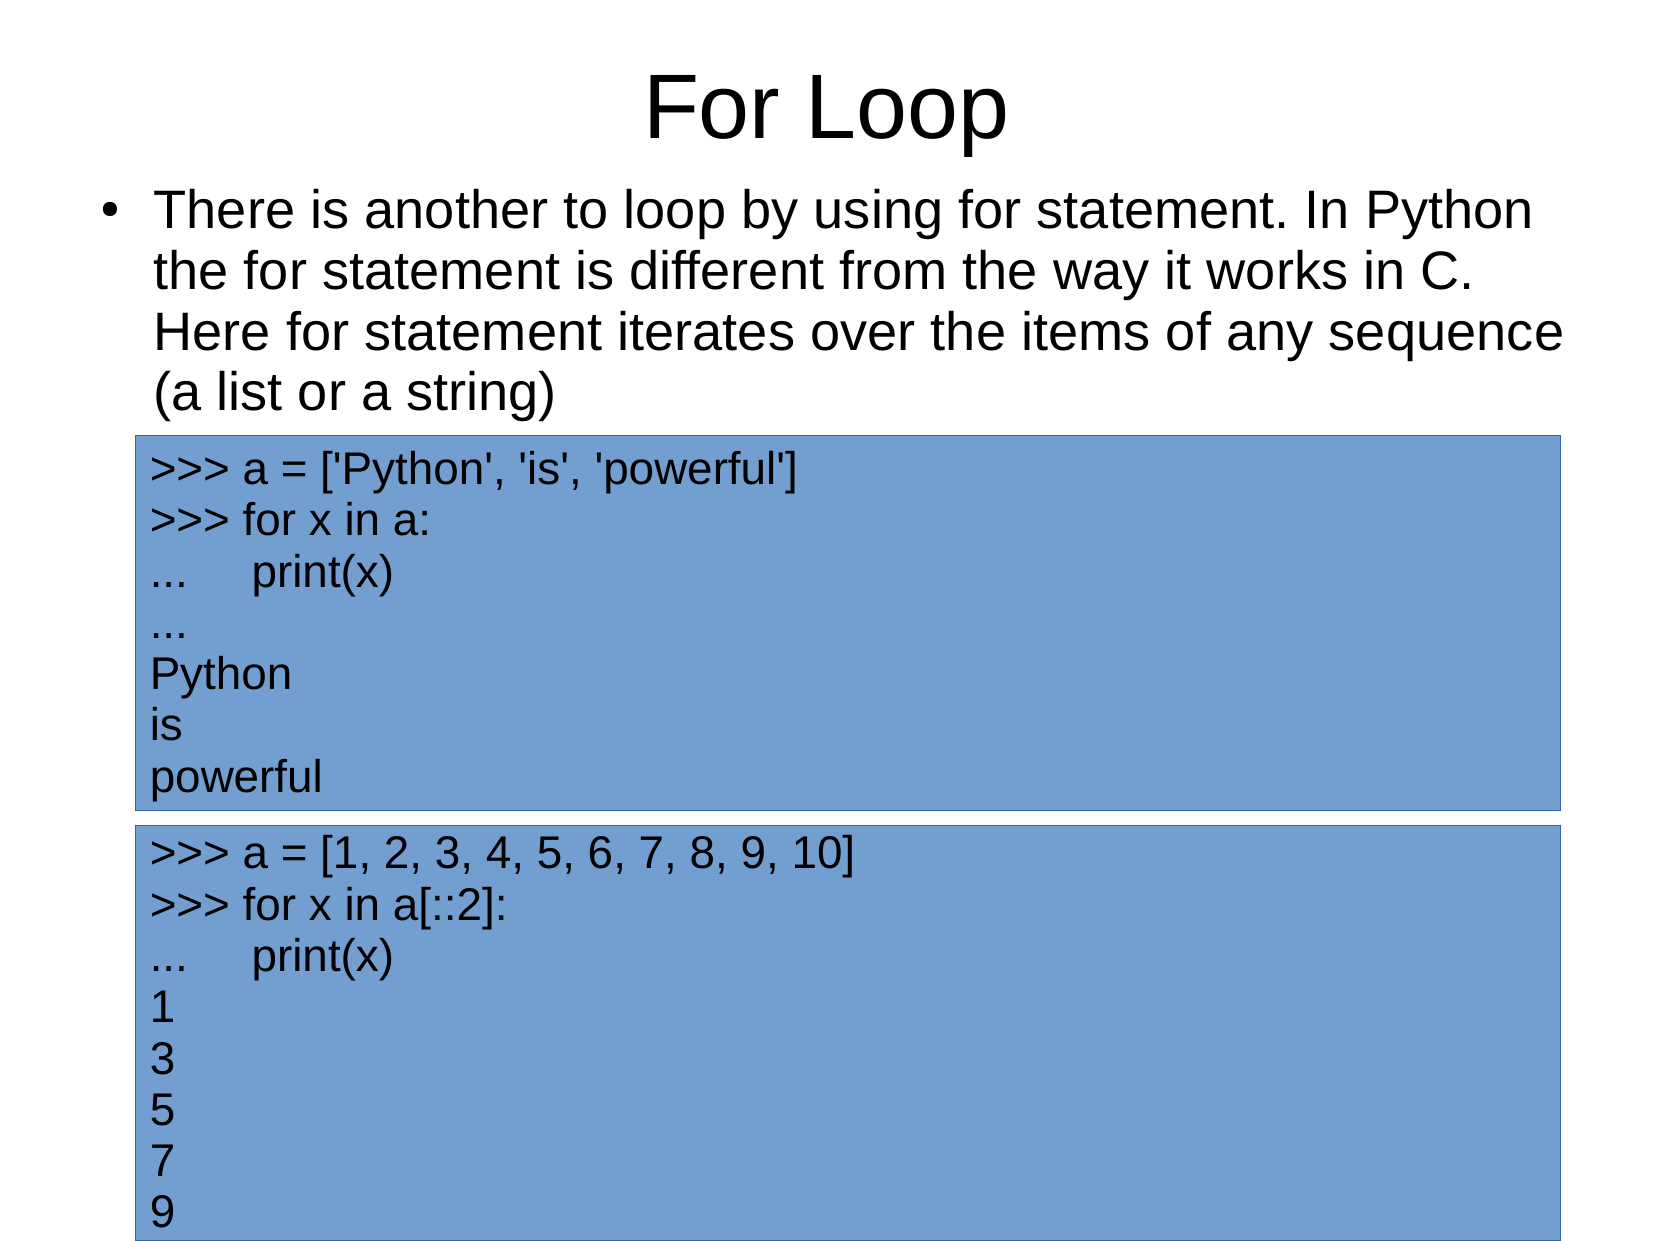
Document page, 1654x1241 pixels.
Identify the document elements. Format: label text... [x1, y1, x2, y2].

text_box >>> a = [1, 2, 3, 4, 5, 6, 7, 8, 9, 10] >>> for x in a[::2]: ... print(x) 1 3 5 7 9 [135, 825, 1561, 1241]
list There is another to loop by using for statement. In Python the for statement is different from the way it works in C. Here for statement iterates over the items of any sequence (a list or a string) [82, 180, 1571, 1141]
title For Loop [82, 49, 1571, 166]
text_box >>> a = ['Python', 'is', 'powerful'] >>> for x in a: ... print(x) ... Python is powerful [135, 435, 1561, 811]
